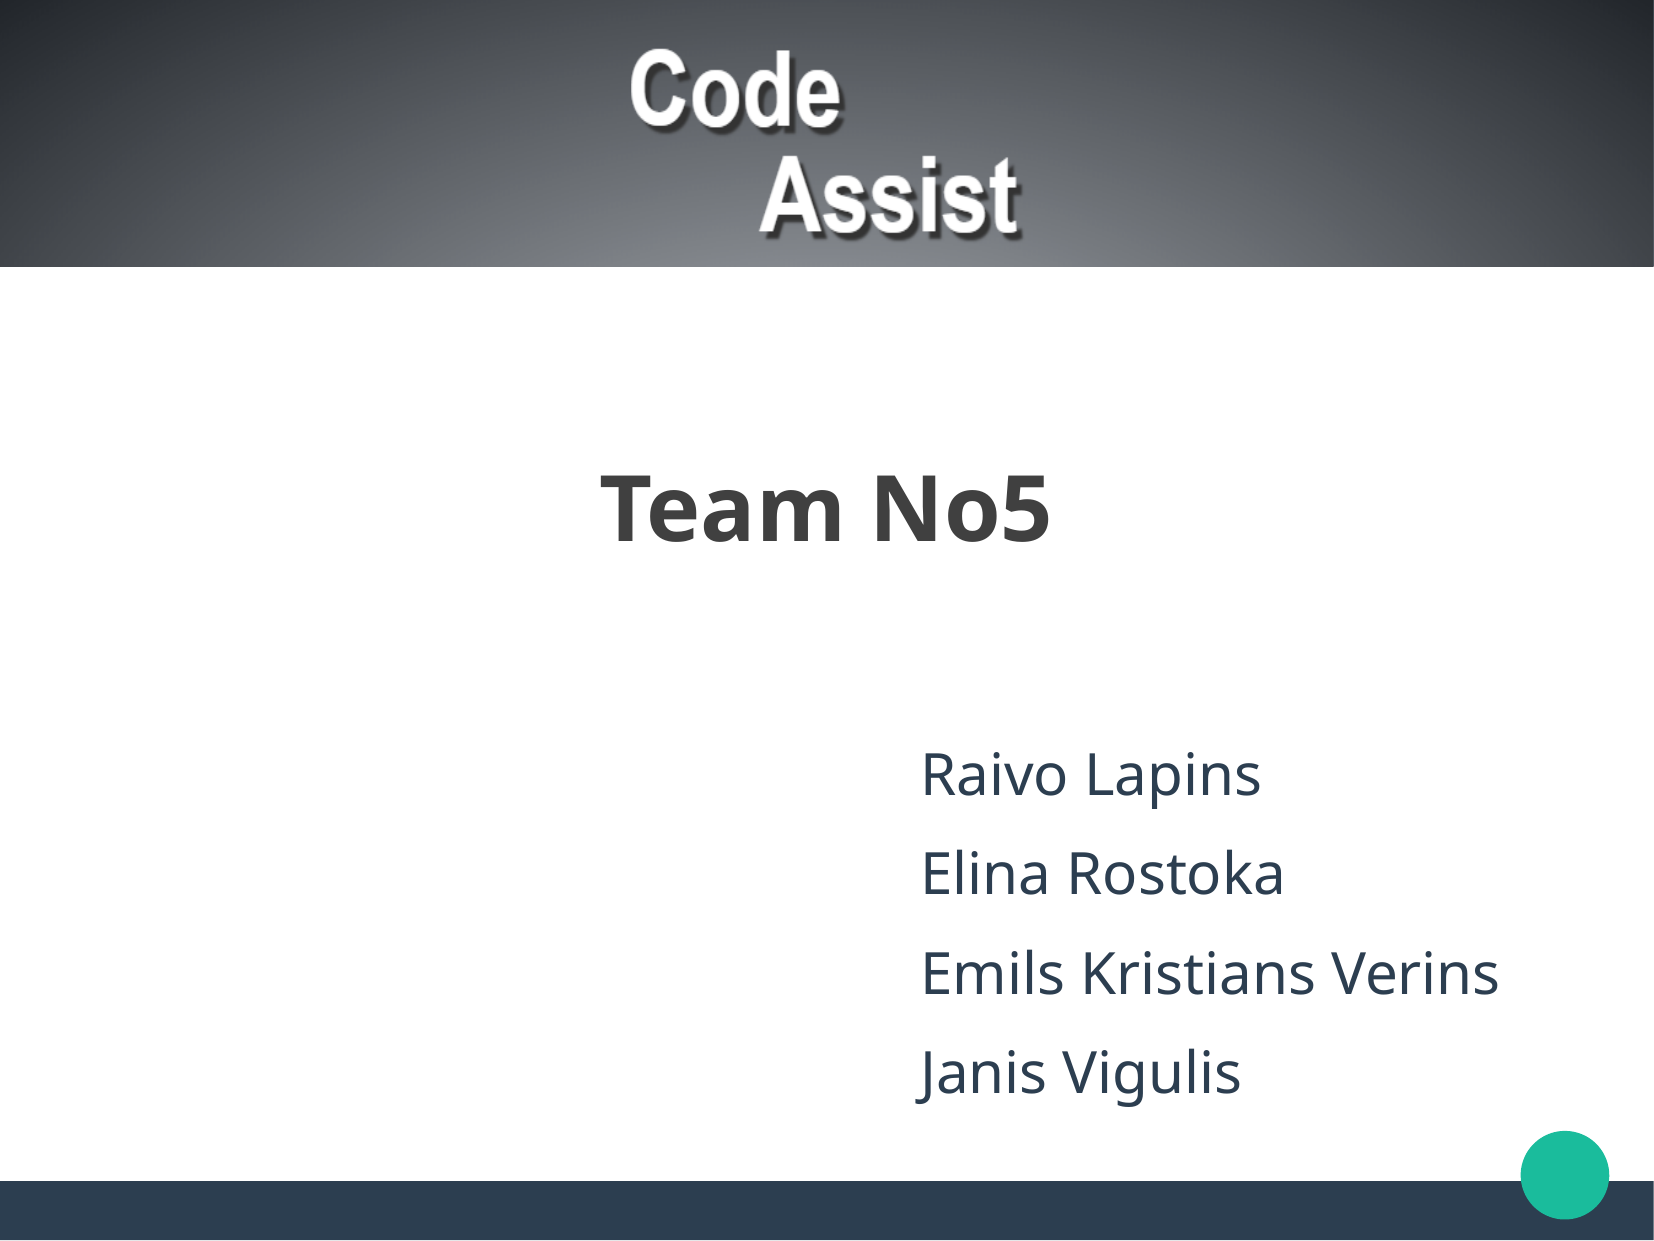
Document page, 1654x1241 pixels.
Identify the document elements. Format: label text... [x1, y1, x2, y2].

picture [0, 0, 1654, 267]
subtitle Raivo Lapins Elina Rostoka Emils Kristians Verins Janis Vigulis [826, 735, 1595, 1107]
title Team No5 [0, 371, 1654, 638]
